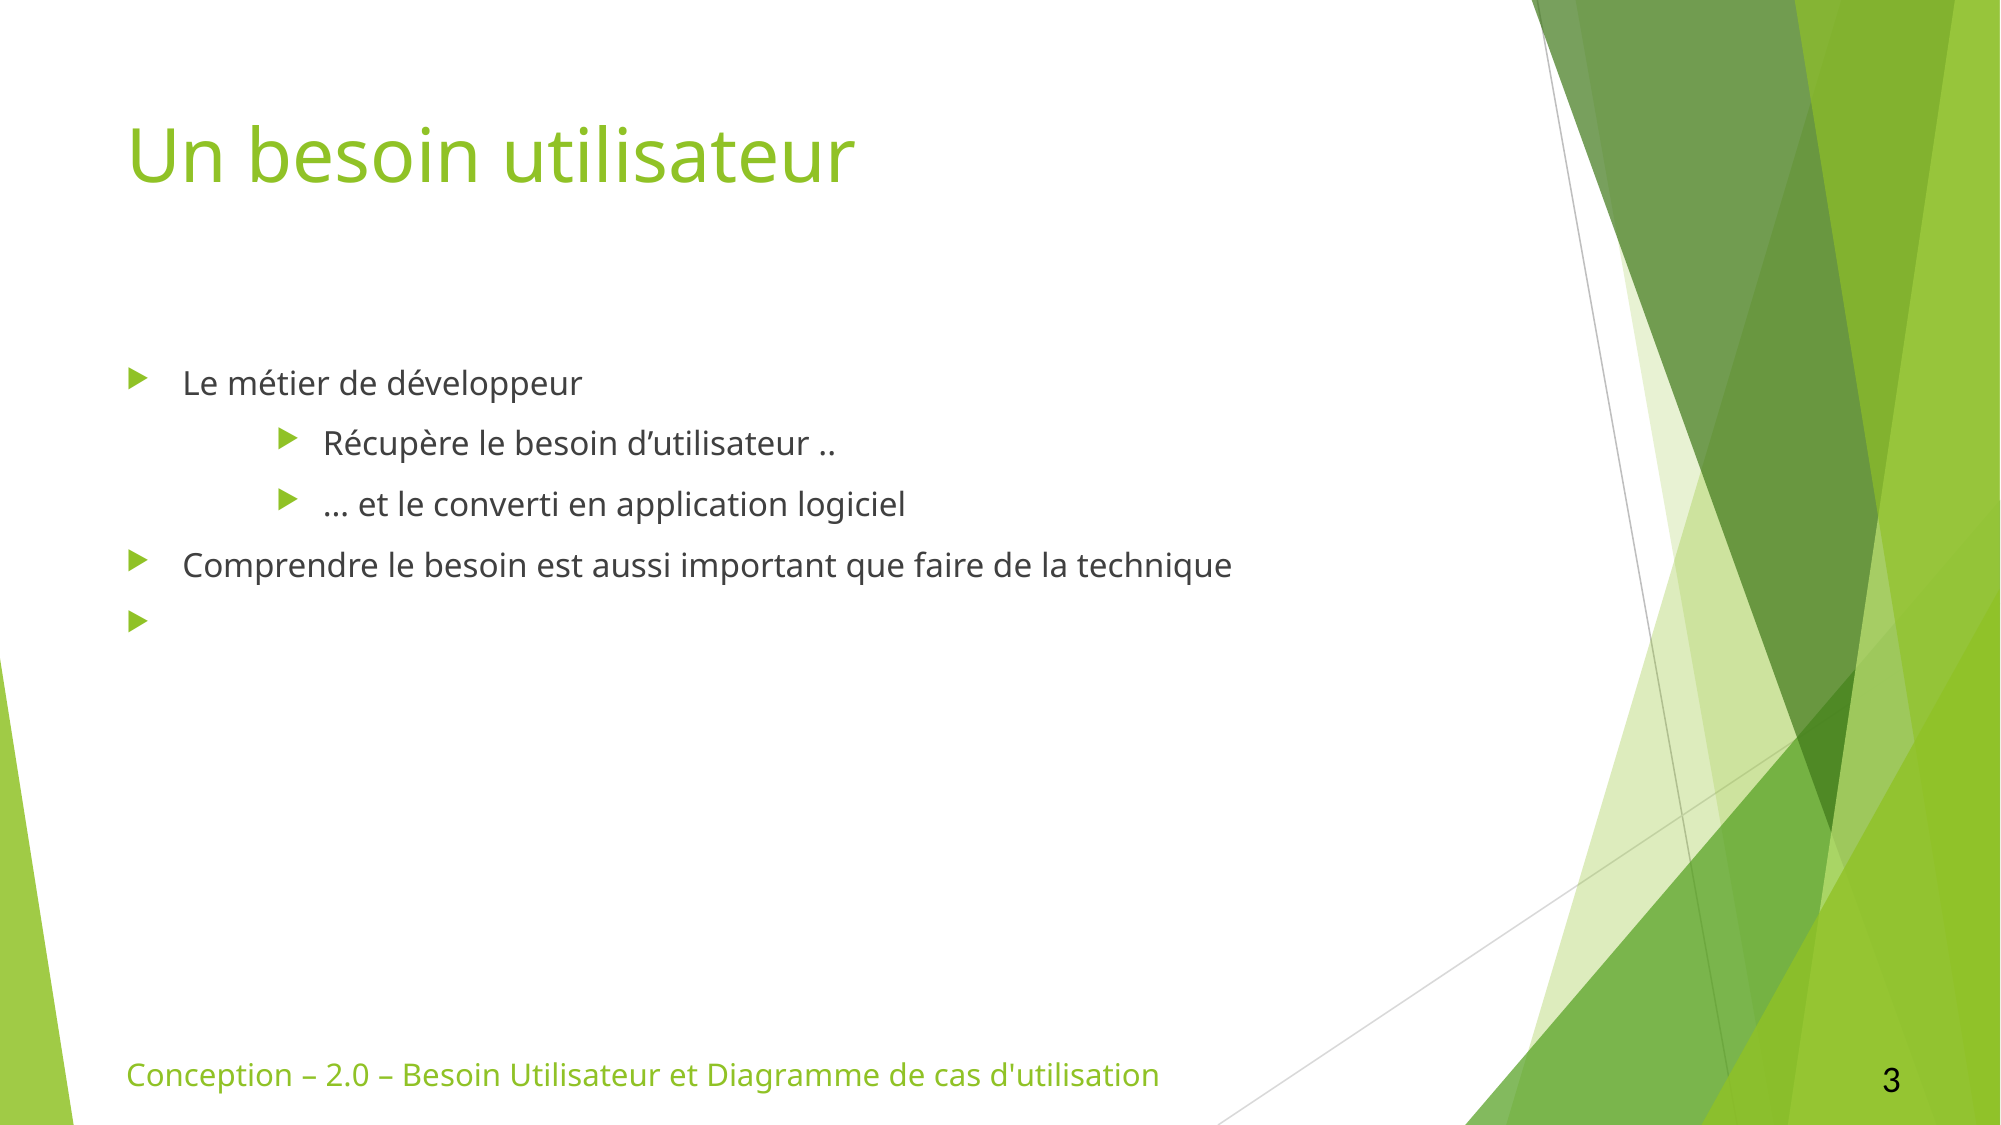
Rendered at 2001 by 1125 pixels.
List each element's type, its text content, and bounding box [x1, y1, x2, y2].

text_box [1866, 1047, 1979, 1108]
text_box Conception – 2.0 – Besoin Utilisateur et Diagramme de cas d'utilisation [111, 1047, 1210, 1109]
list Le métier de développeur Récupère le besoin d’utilisateur .. … et le converti en application logiciel Comprendre le besoin est aussi important que faire de la technique [111, 354, 1522, 992]
title Un besoin utilisateur [111, 99, 1522, 317]
